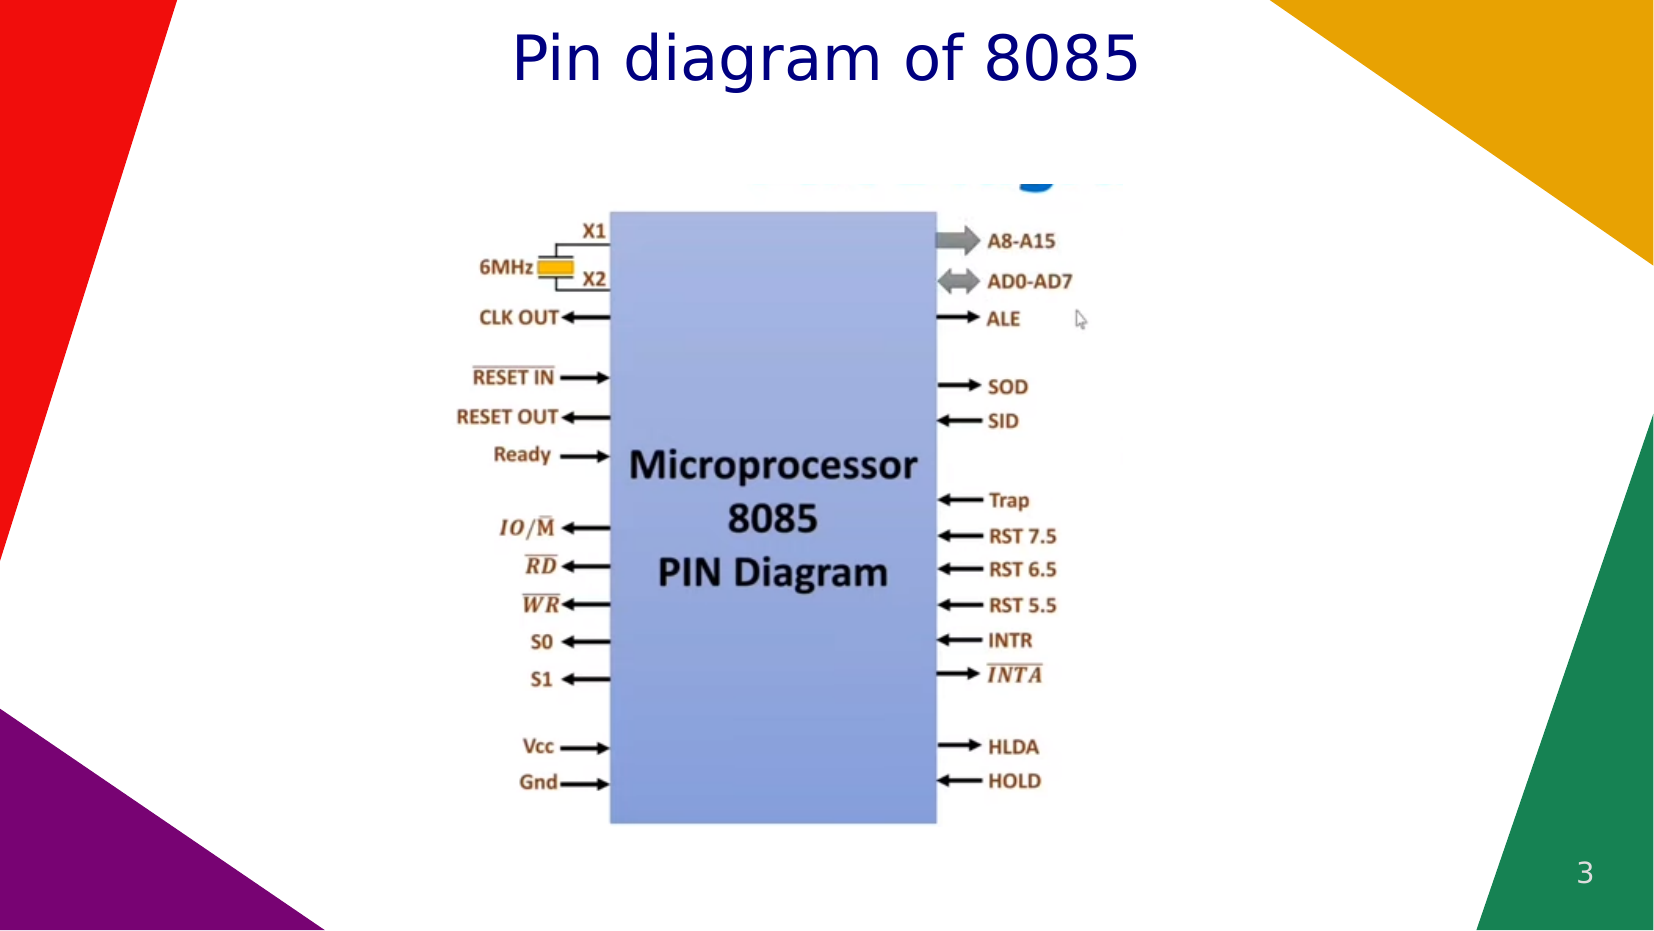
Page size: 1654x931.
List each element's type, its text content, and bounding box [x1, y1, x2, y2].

picture [443, 184, 1123, 827]
title Pin diagram of 8085 [118, 0, 1536, 119]
